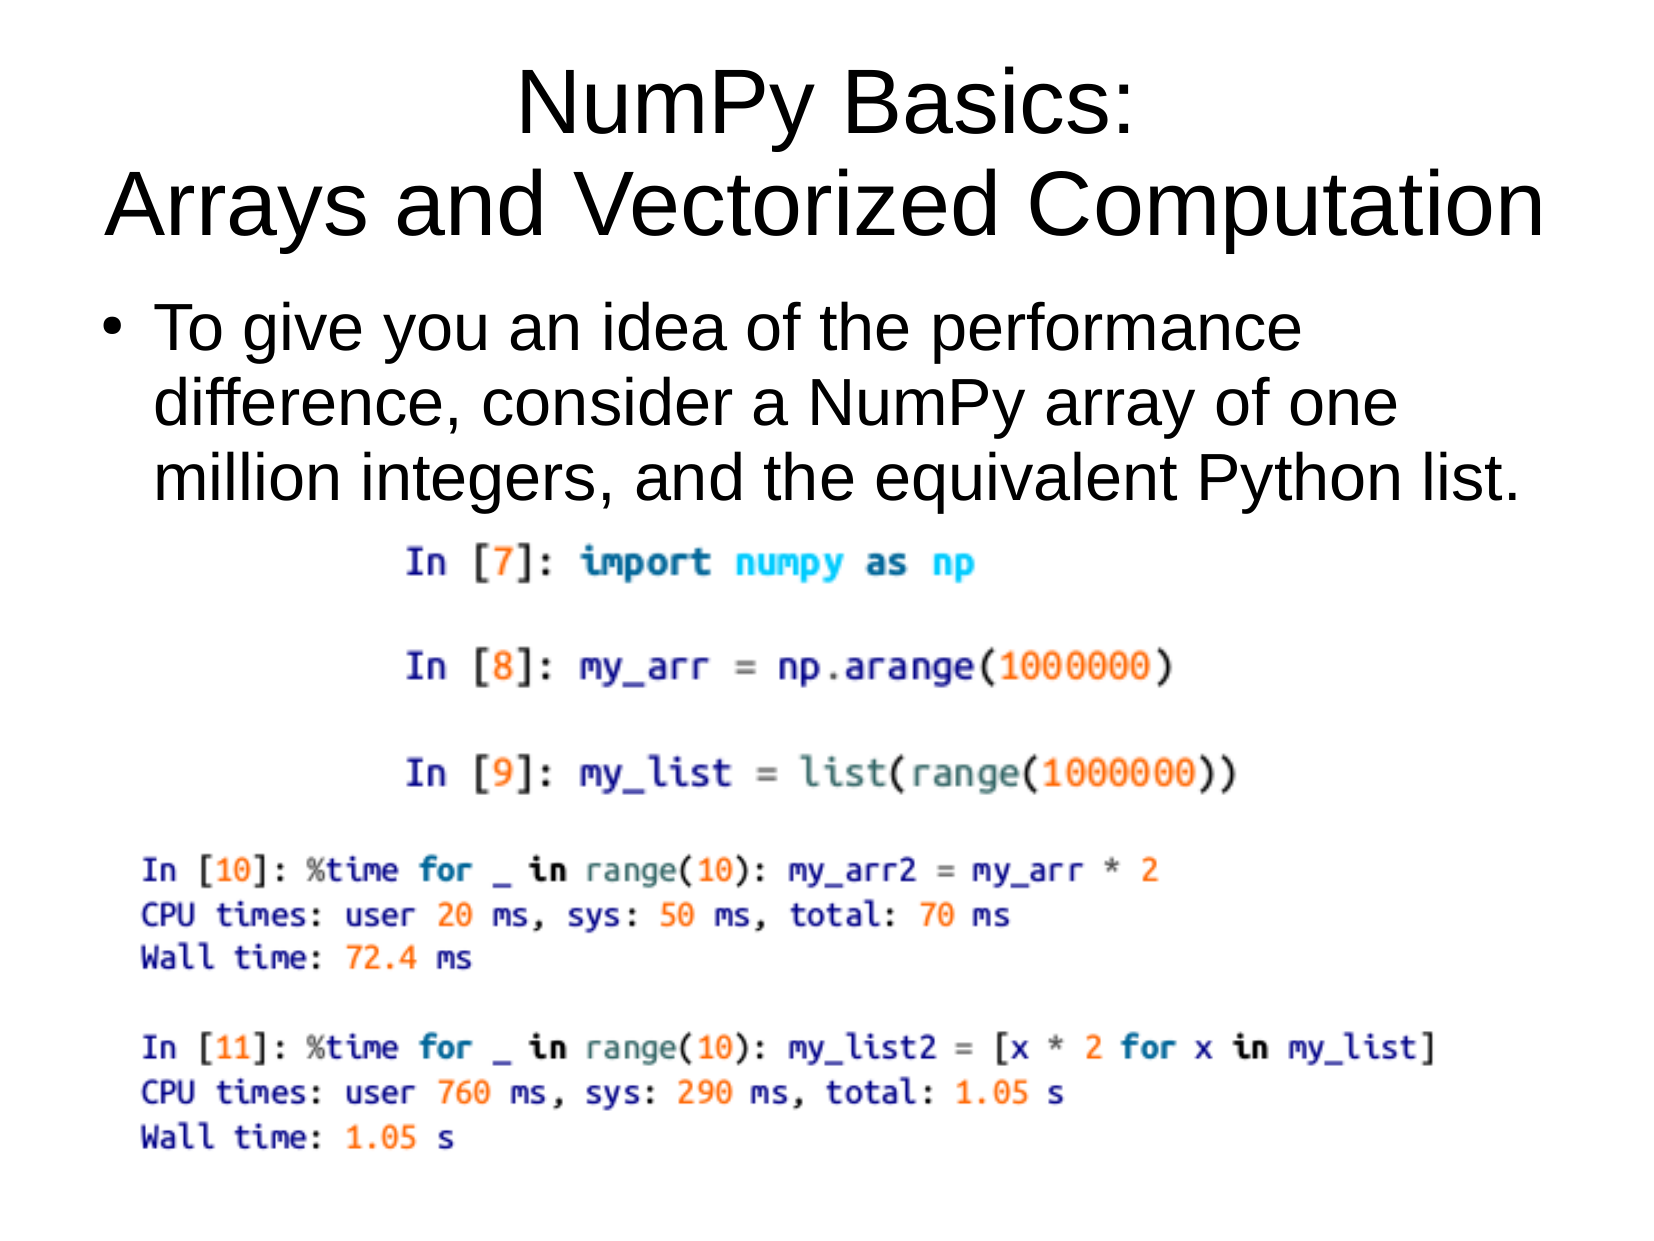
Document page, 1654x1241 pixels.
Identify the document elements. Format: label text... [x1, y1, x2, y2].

picture [137, 848, 1491, 1185]
picture [357, 517, 1303, 819]
title NumPy Basics: Arrays and Vectorized Computation [82, 49, 1571, 257]
list To give you an idea of the performance difference, consider a NumPy array of one million integers, and the equivalent Python list. [82, 290, 1571, 1010]
